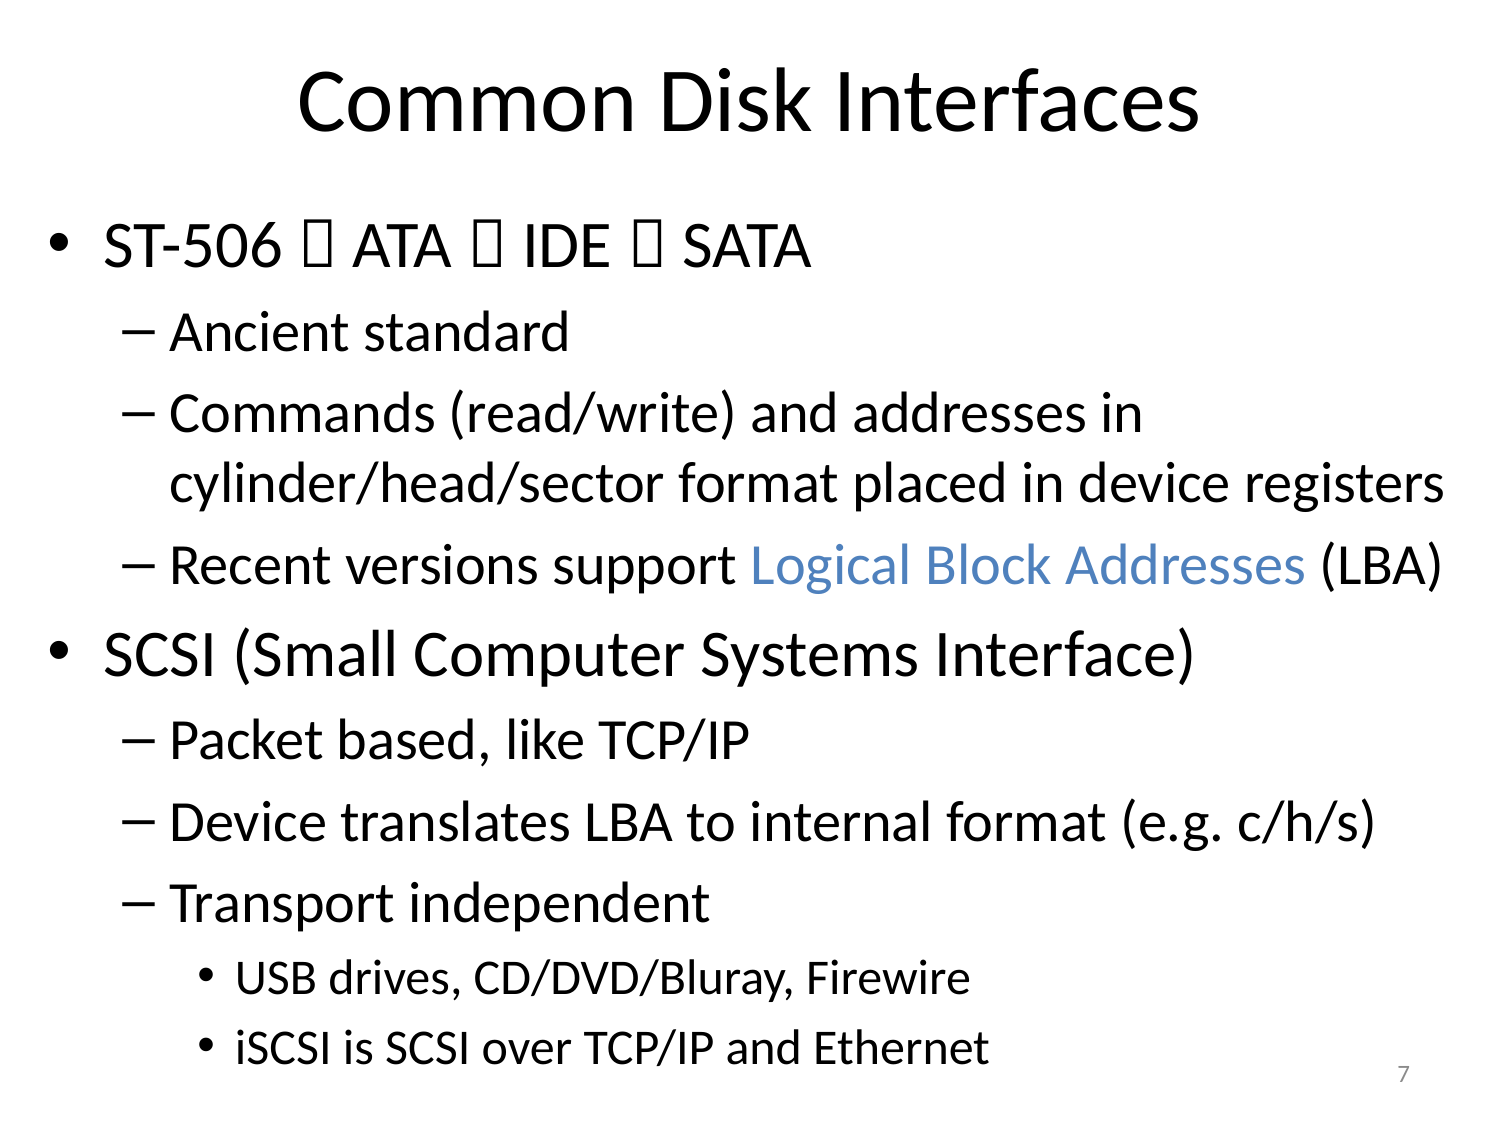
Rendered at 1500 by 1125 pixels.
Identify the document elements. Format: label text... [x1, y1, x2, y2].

list ST-506  ATA  IDE  SATA Ancient standard Commands (read/write) and addresses in cylinder/head/sector format placed in device registers Recent versions support Logical Block Addresses (LBA) SCSI (Small Computer Systems Interface) Packet based, like TCP/IP Device translates LBA to internal format (e.g. c/h/s) Transport independent USB drives, CD/DVD/Bluray, Firewire iSCSI is SCSI over TCP/IP and Ethernet [32, 193, 1479, 1115]
title Common Disk Interfaces [75, 1, 1425, 189]
slide_number <number> [1074, 1042, 1425, 1103]
